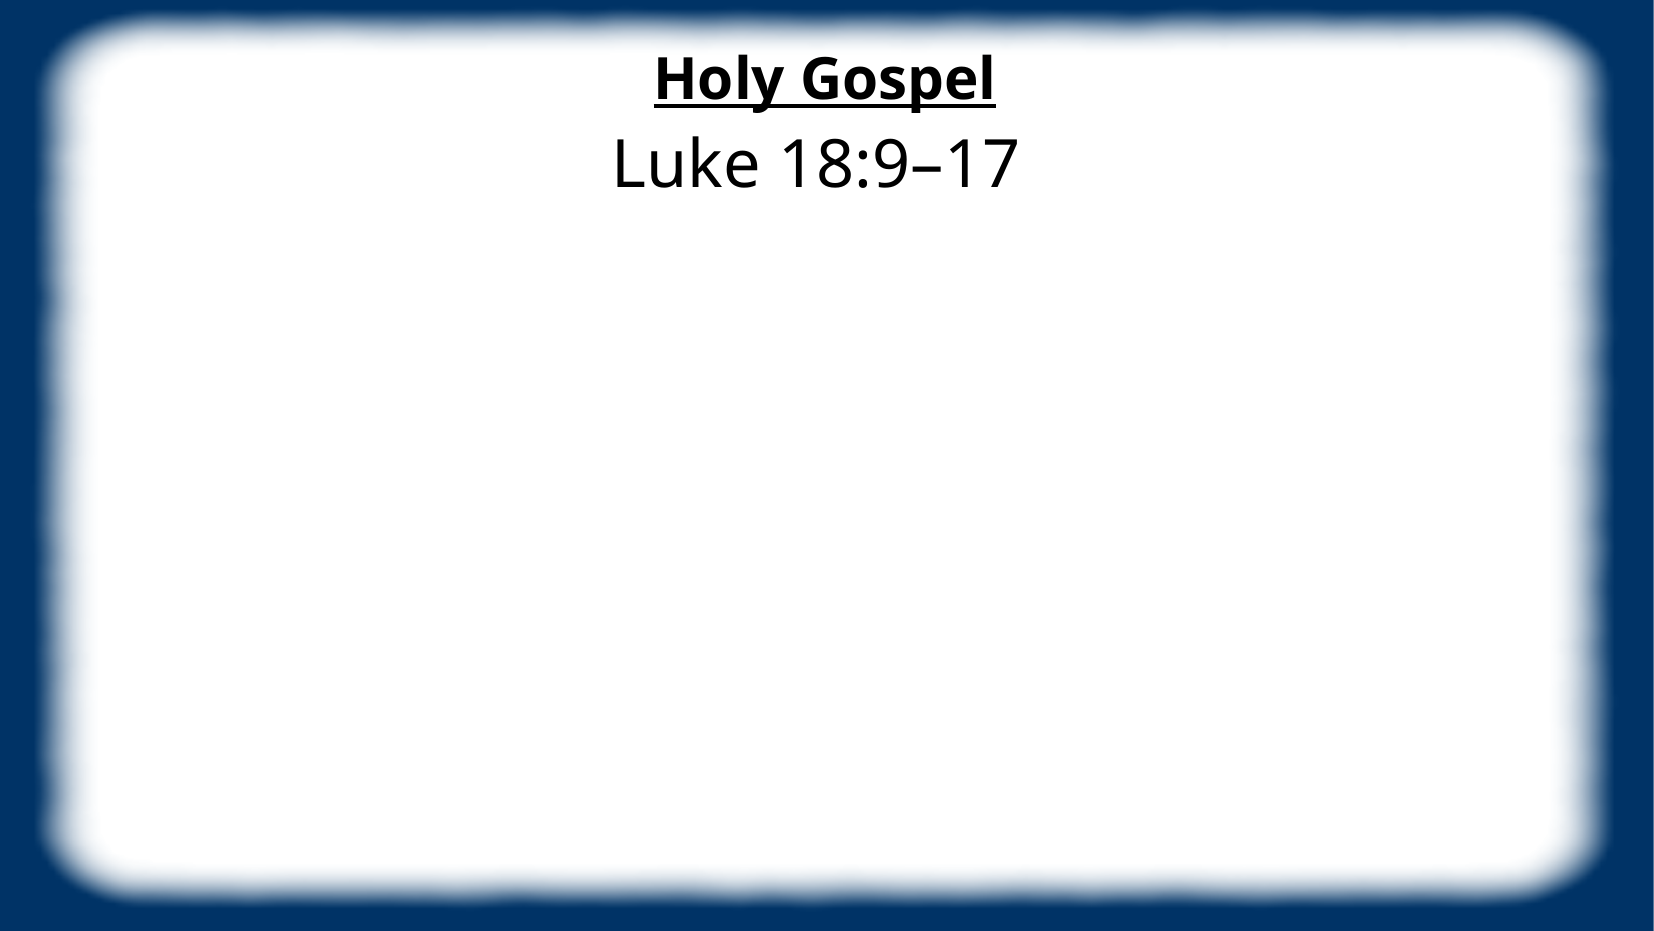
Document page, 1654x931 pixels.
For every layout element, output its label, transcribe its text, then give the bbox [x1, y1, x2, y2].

text_box Holy Gospel Luke 18:9–17 [90, 30, 1561, 228]
picture [0, 0, 1654, 931]
